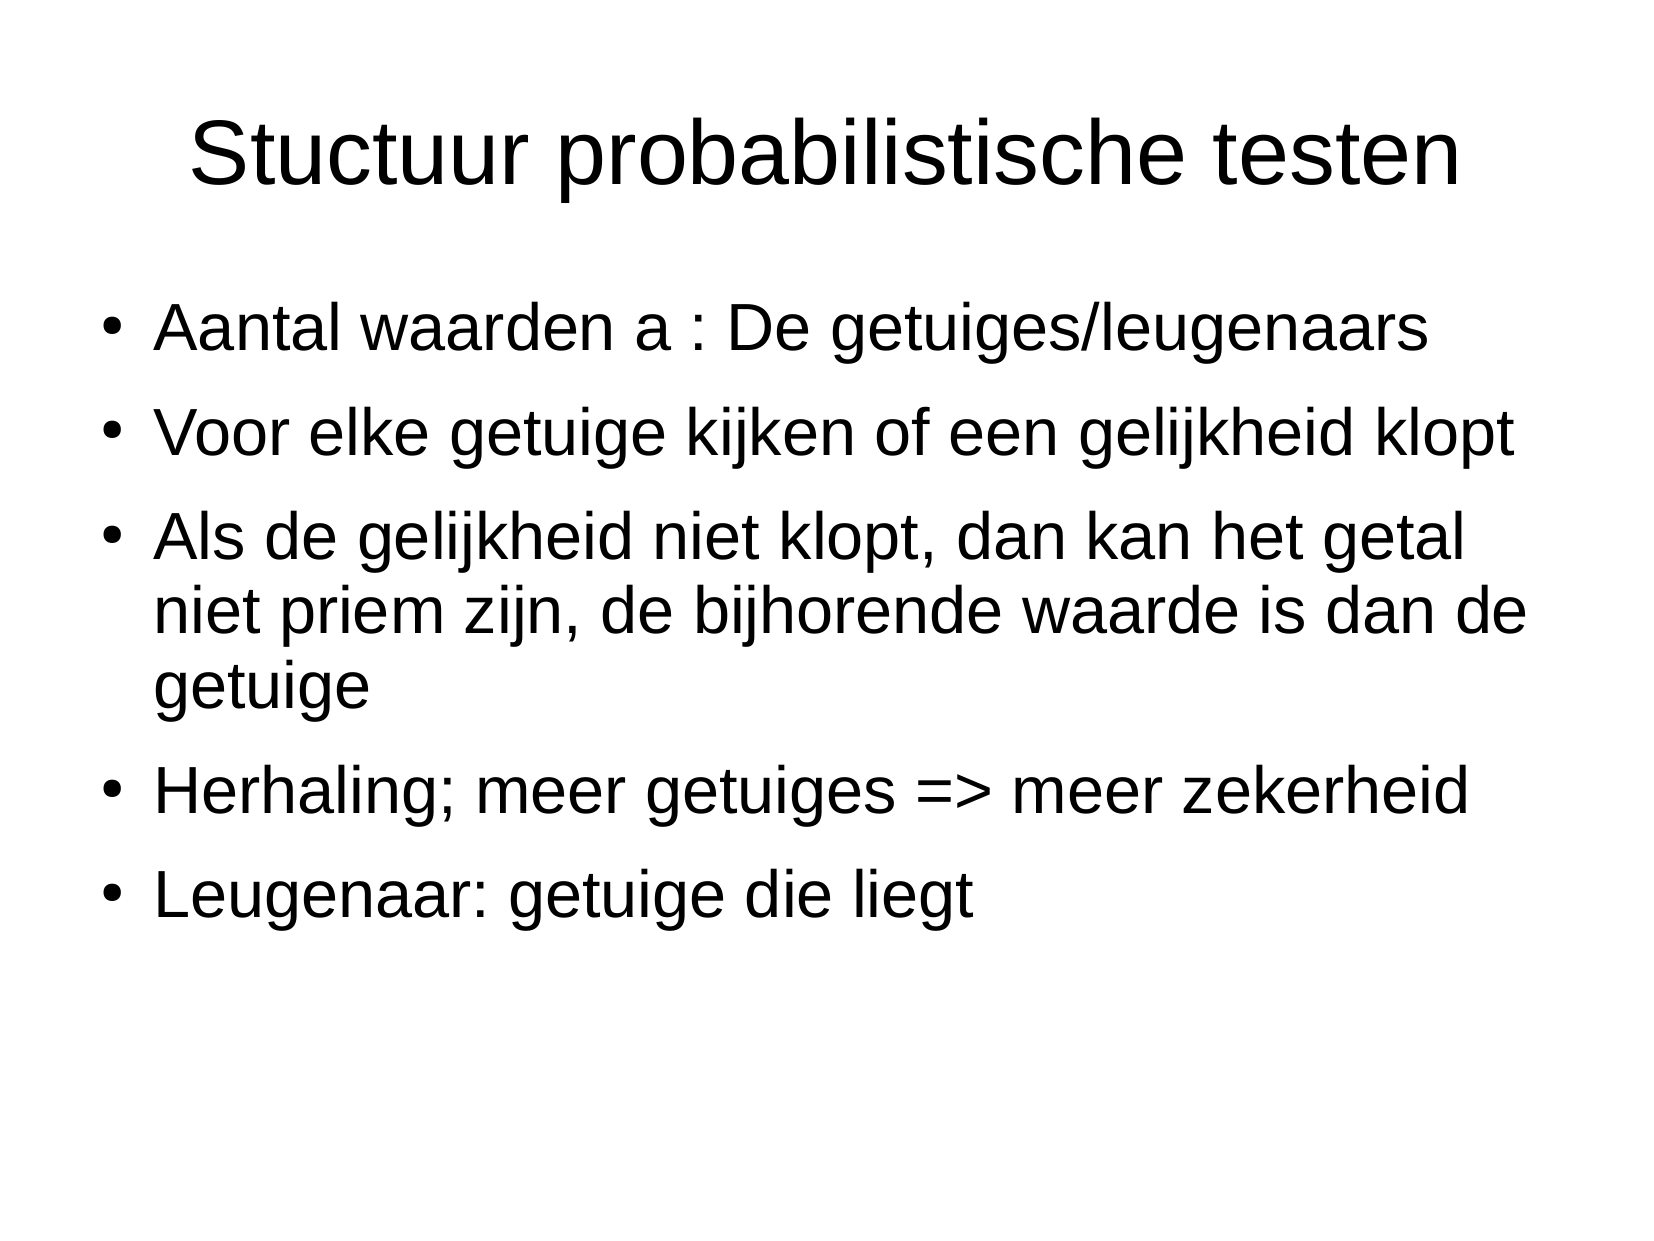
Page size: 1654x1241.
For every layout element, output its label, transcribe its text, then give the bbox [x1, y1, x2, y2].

title Stuctuur probabilistische testen [82, 49, 1571, 257]
list Aantal waarden a : De getuiges/leugenaars Voor elke getuige kijken of een gelijkheid klopt Als de gelijkheid niet klopt, dan kan het getal niet priem zijn, de bijhorende waarde is dan de getuige Herhaling; meer getuiges => meer zekerheid Leugenaar: getuige die liegt [82, 290, 1571, 1010]
